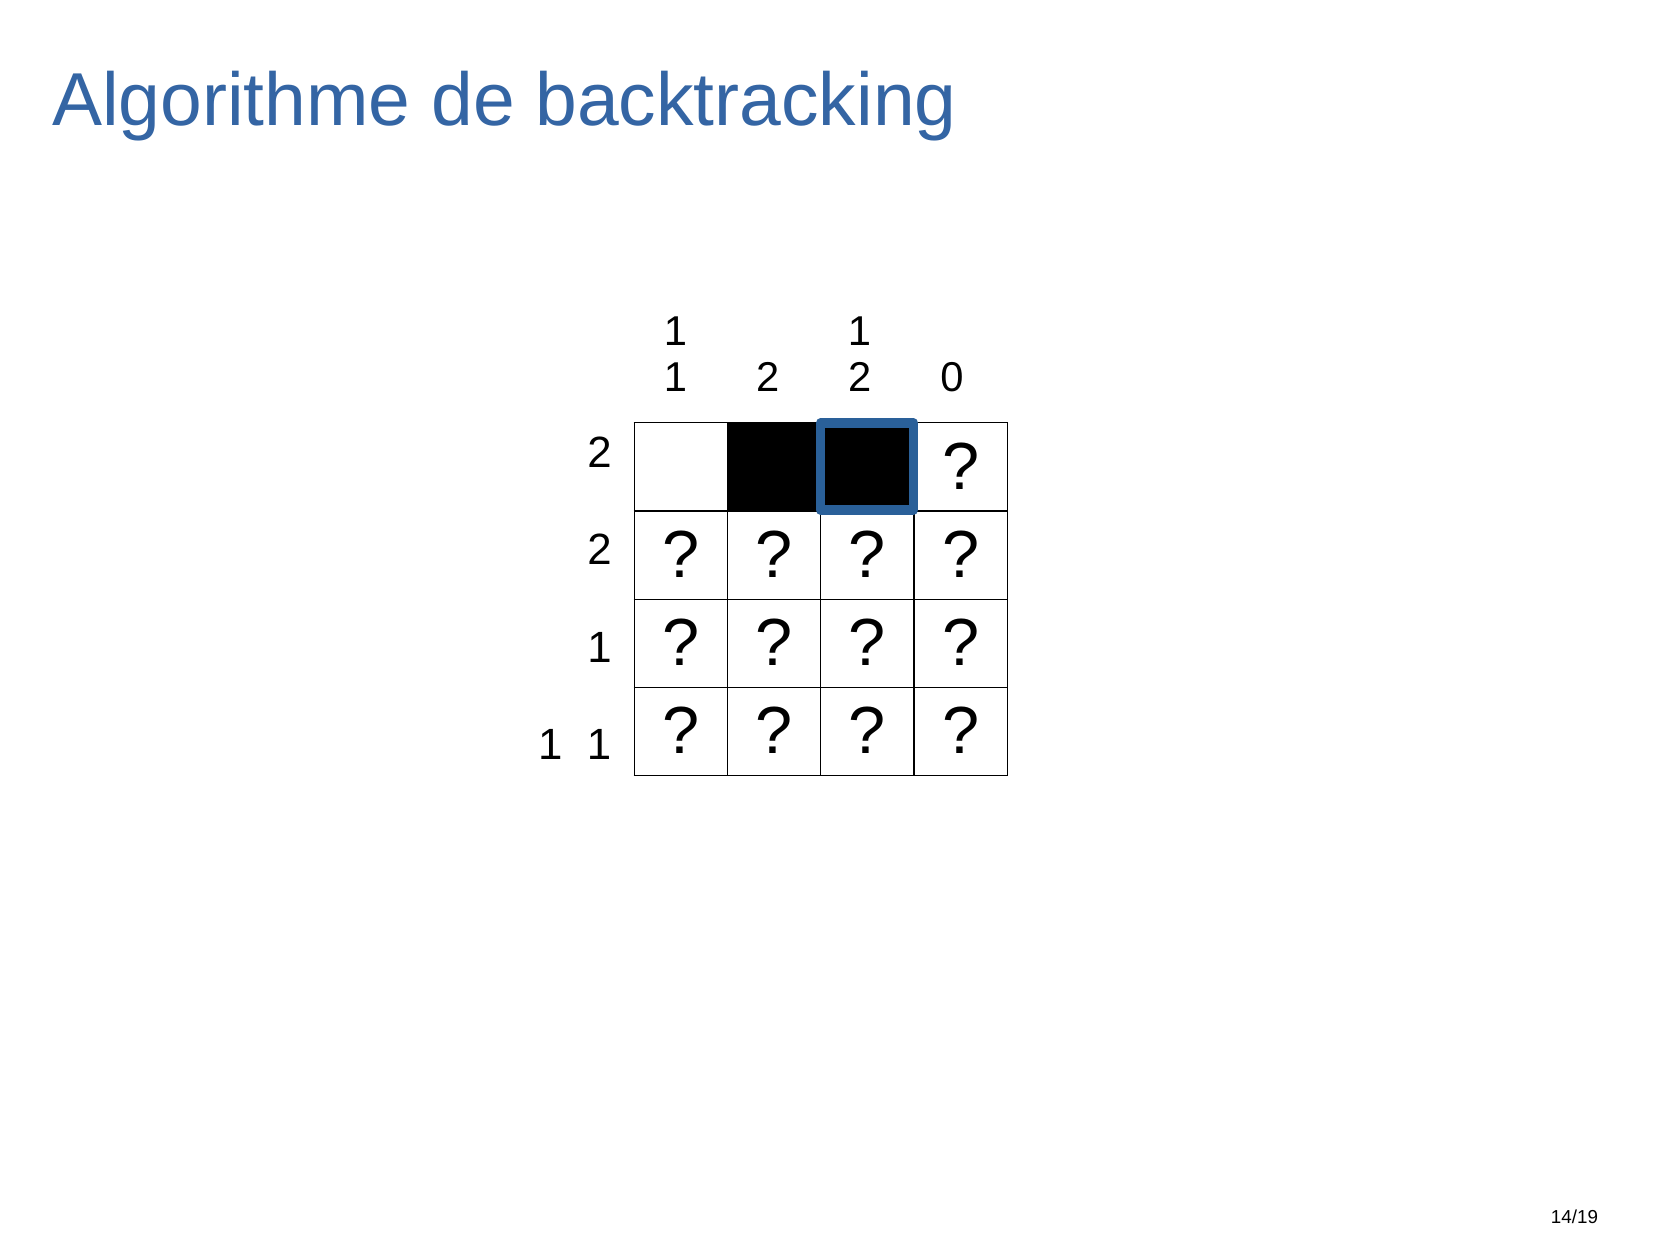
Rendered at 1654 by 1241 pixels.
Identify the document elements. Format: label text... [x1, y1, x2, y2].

text_box 1 1 1 2 2 0 [637, 300, 992, 408]
text_box 2 2 1 1 1 [523, 420, 633, 826]
table_cell ? [821, 688, 913, 775]
table_cell ? [915, 600, 1007, 687]
table_cell ? [821, 600, 913, 687]
table_header ? [918, 423, 1007, 510]
table_cell ? [915, 512, 1007, 599]
table_header [728, 423, 816, 510]
table_cell ? [821, 515, 913, 599]
text_box Algorithme de backtracking [37, 50, 976, 151]
table_cell ? [728, 600, 820, 687]
table_header [825, 428, 909, 505]
table_cell ? [728, 688, 820, 775]
table_cell ? [635, 600, 727, 687]
text_box 14/19 [1536, 1198, 1613, 1235]
table_cell ? [728, 512, 820, 599]
table_header [635, 423, 727, 510]
table_cell ? [635, 512, 727, 599]
table_cell ? [635, 688, 727, 775]
table_cell ? [915, 688, 1007, 775]
